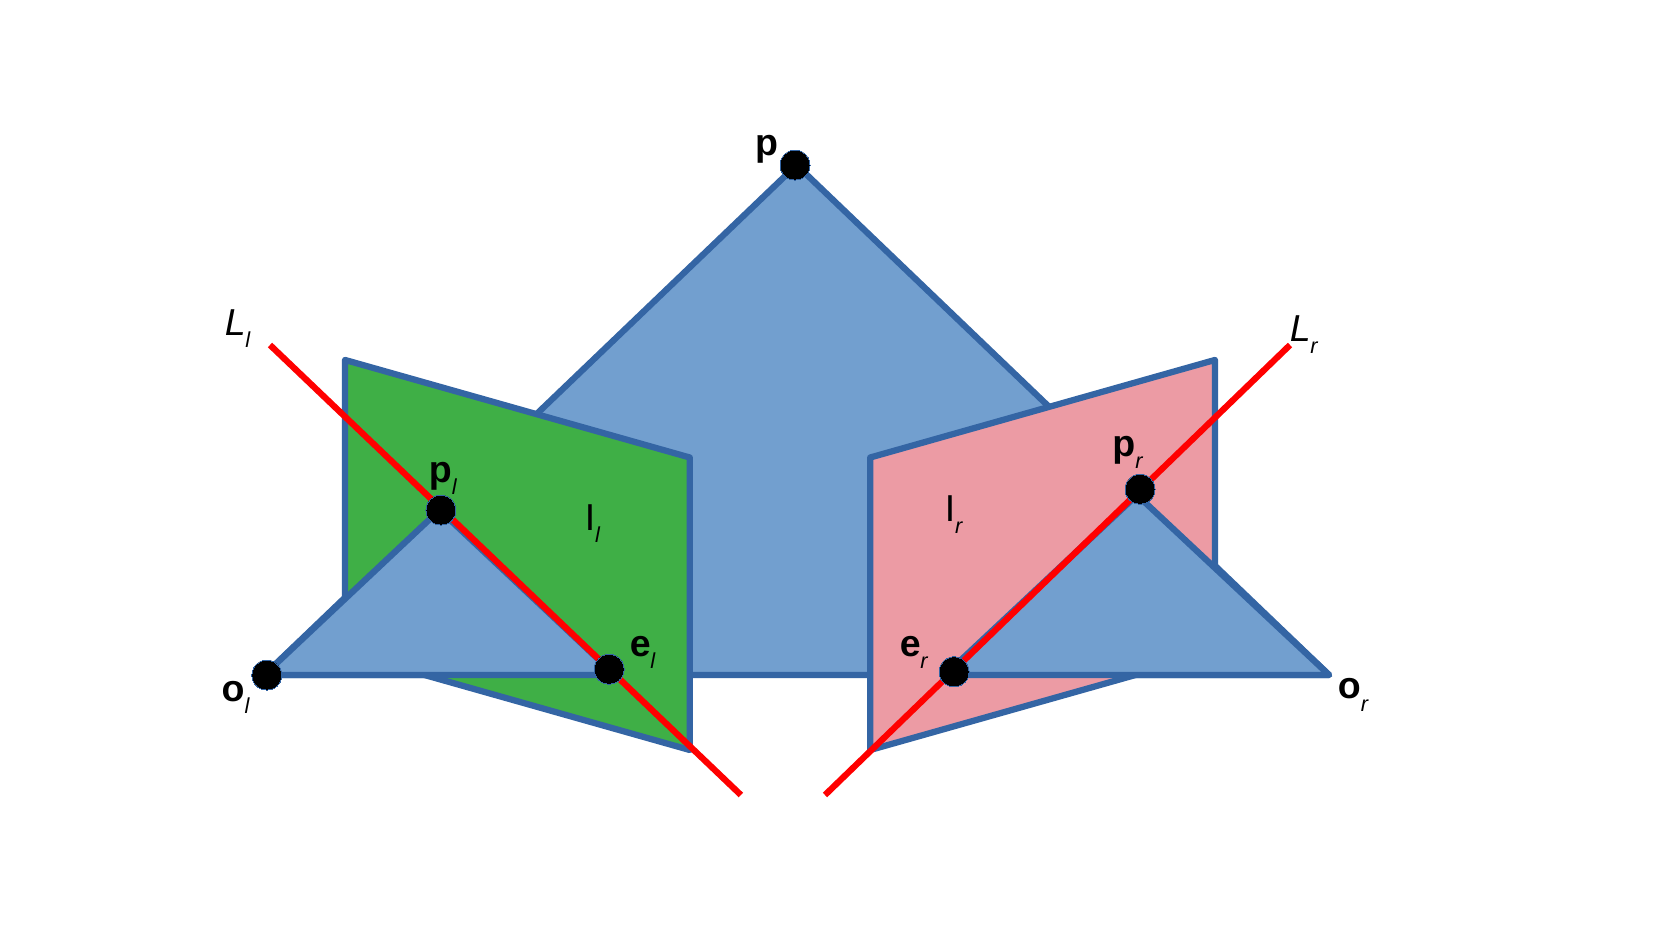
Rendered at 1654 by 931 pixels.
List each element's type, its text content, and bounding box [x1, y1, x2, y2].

text_box or [1323, 657, 1399, 724]
text_box pl [414, 440, 490, 507]
text_box Ir [930, 480, 1006, 546]
text_box Il [570, 489, 646, 556]
text_box el [615, 615, 691, 681]
text_box [251, 150, 1330, 750]
text_box [628, 681, 690, 741]
text_box p [740, 114, 801, 171]
text_box Lr [1275, 300, 1351, 366]
text_box pr [1097, 414, 1173, 481]
text_box ol [206, 660, 282, 726]
text_box Ll [210, 294, 286, 361]
text_box er [885, 615, 961, 681]
